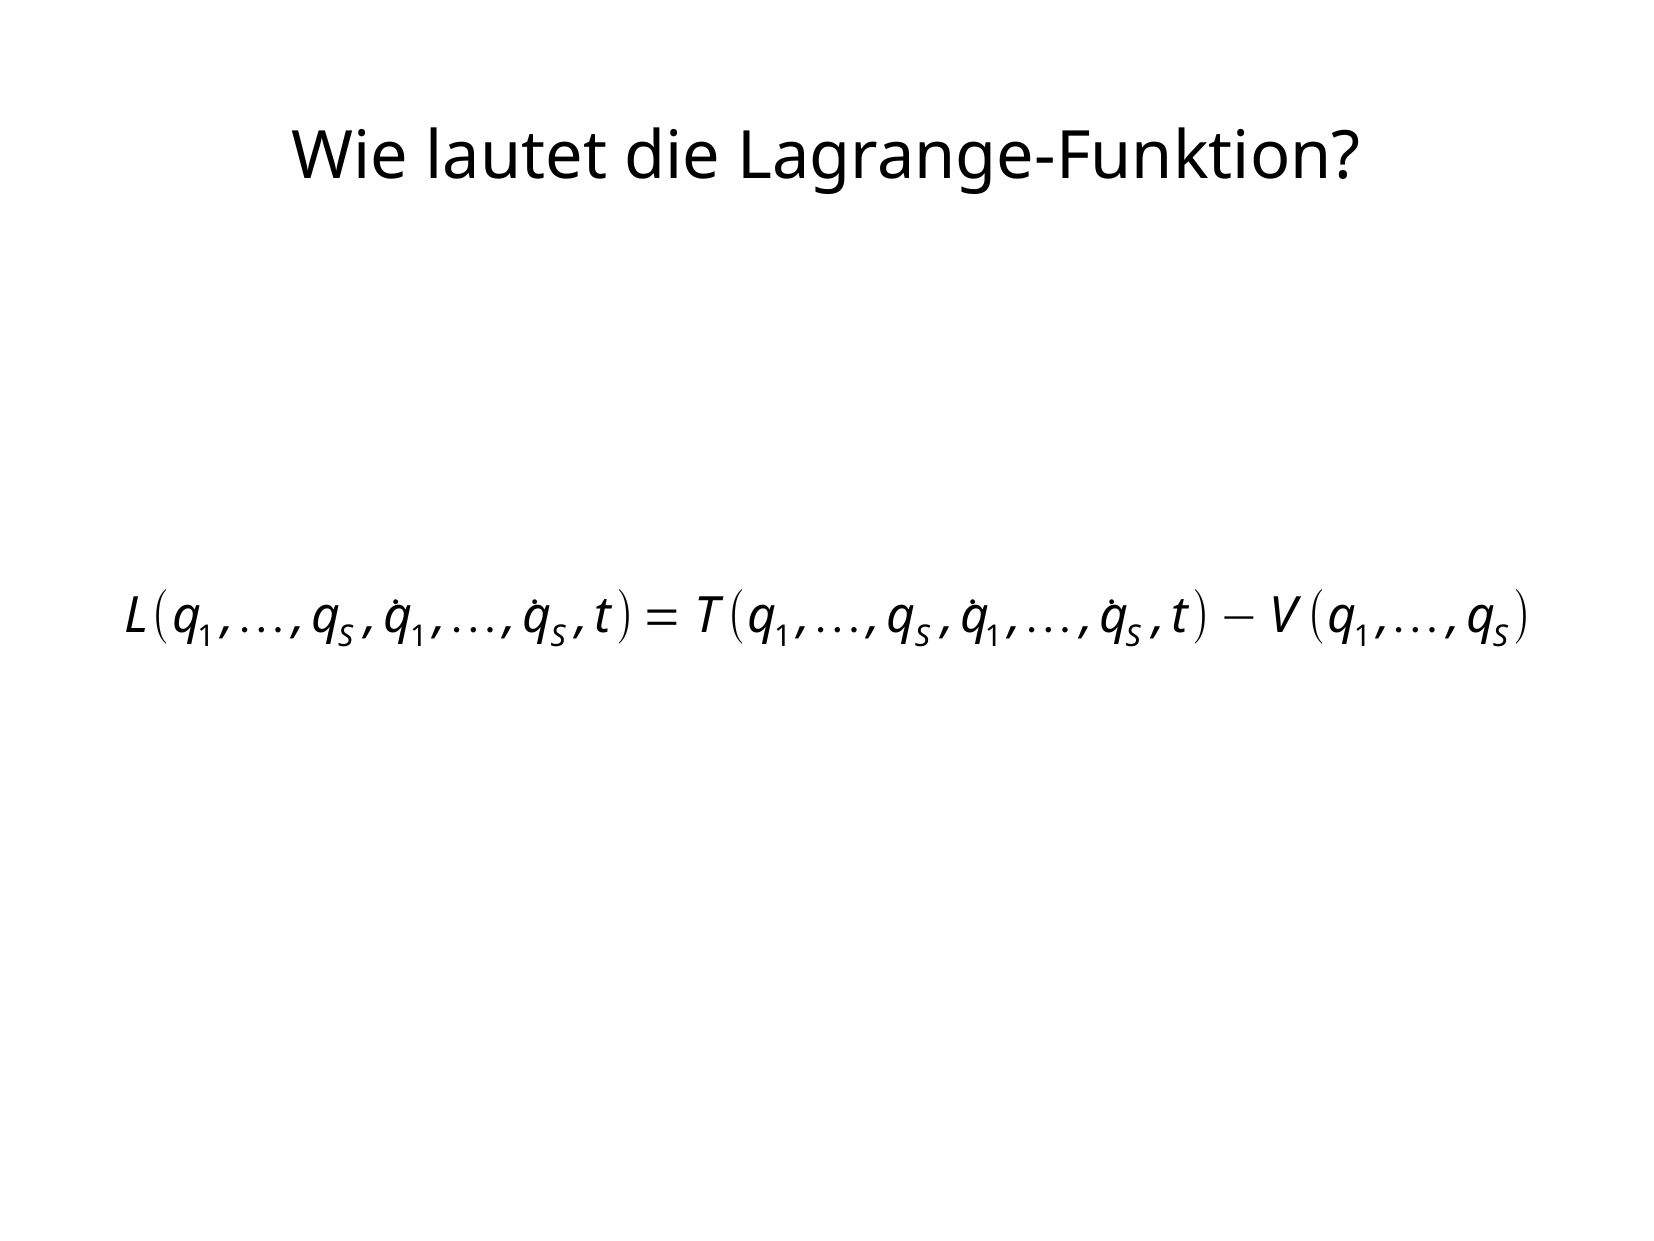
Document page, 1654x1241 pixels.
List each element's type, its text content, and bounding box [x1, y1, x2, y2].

chart [117, 585, 1536, 655]
title Wie lautet die Lagrange-Funktion? [82, 49, 1571, 257]
